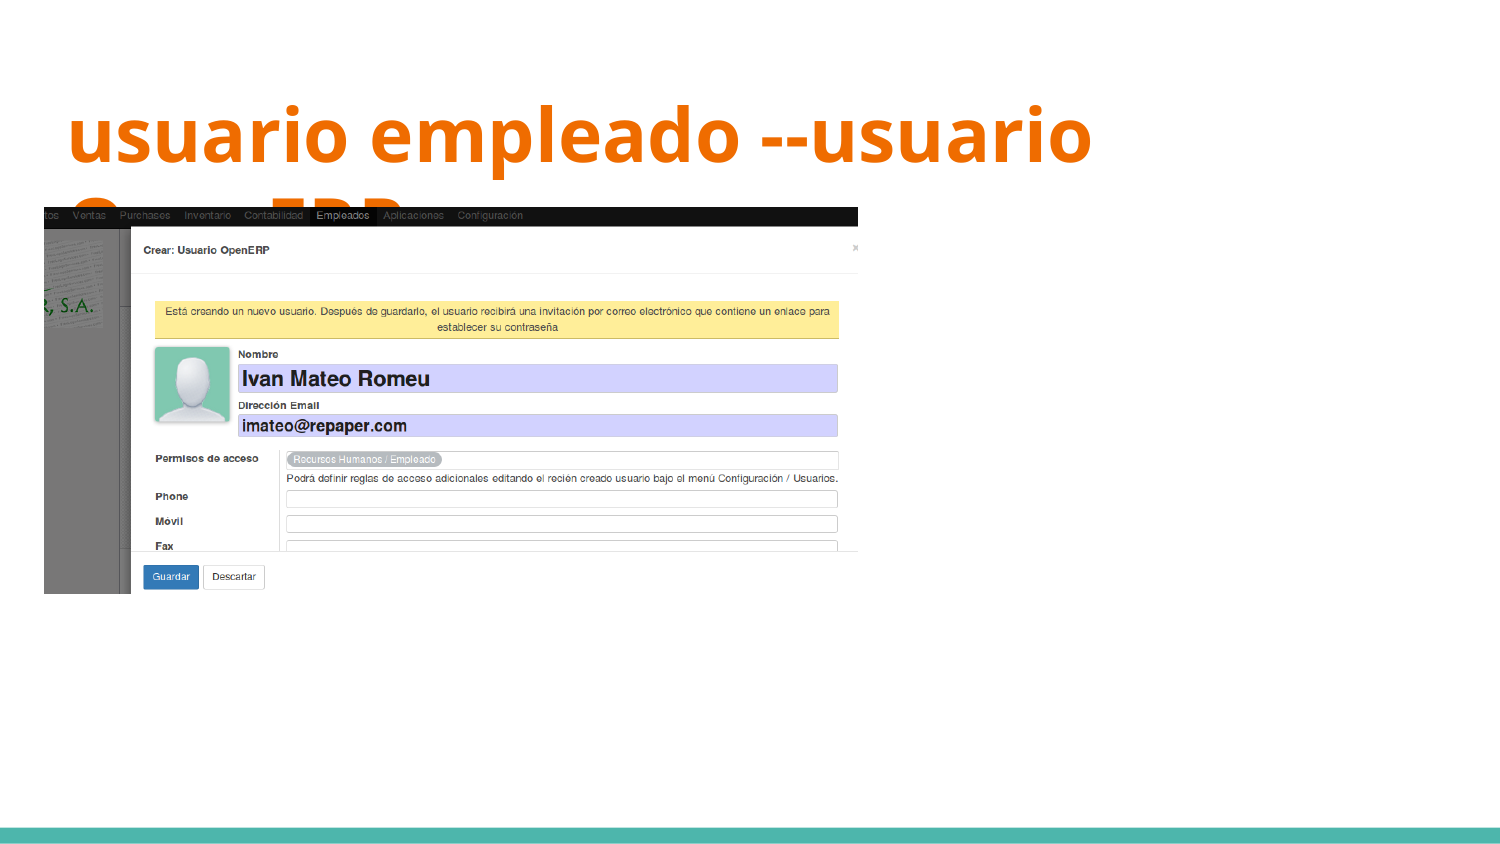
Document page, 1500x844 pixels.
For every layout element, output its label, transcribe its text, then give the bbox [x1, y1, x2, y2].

title usuario empleado --usuario OpenERP [51, 72, 1449, 189]
picture [44, 207, 858, 594]
